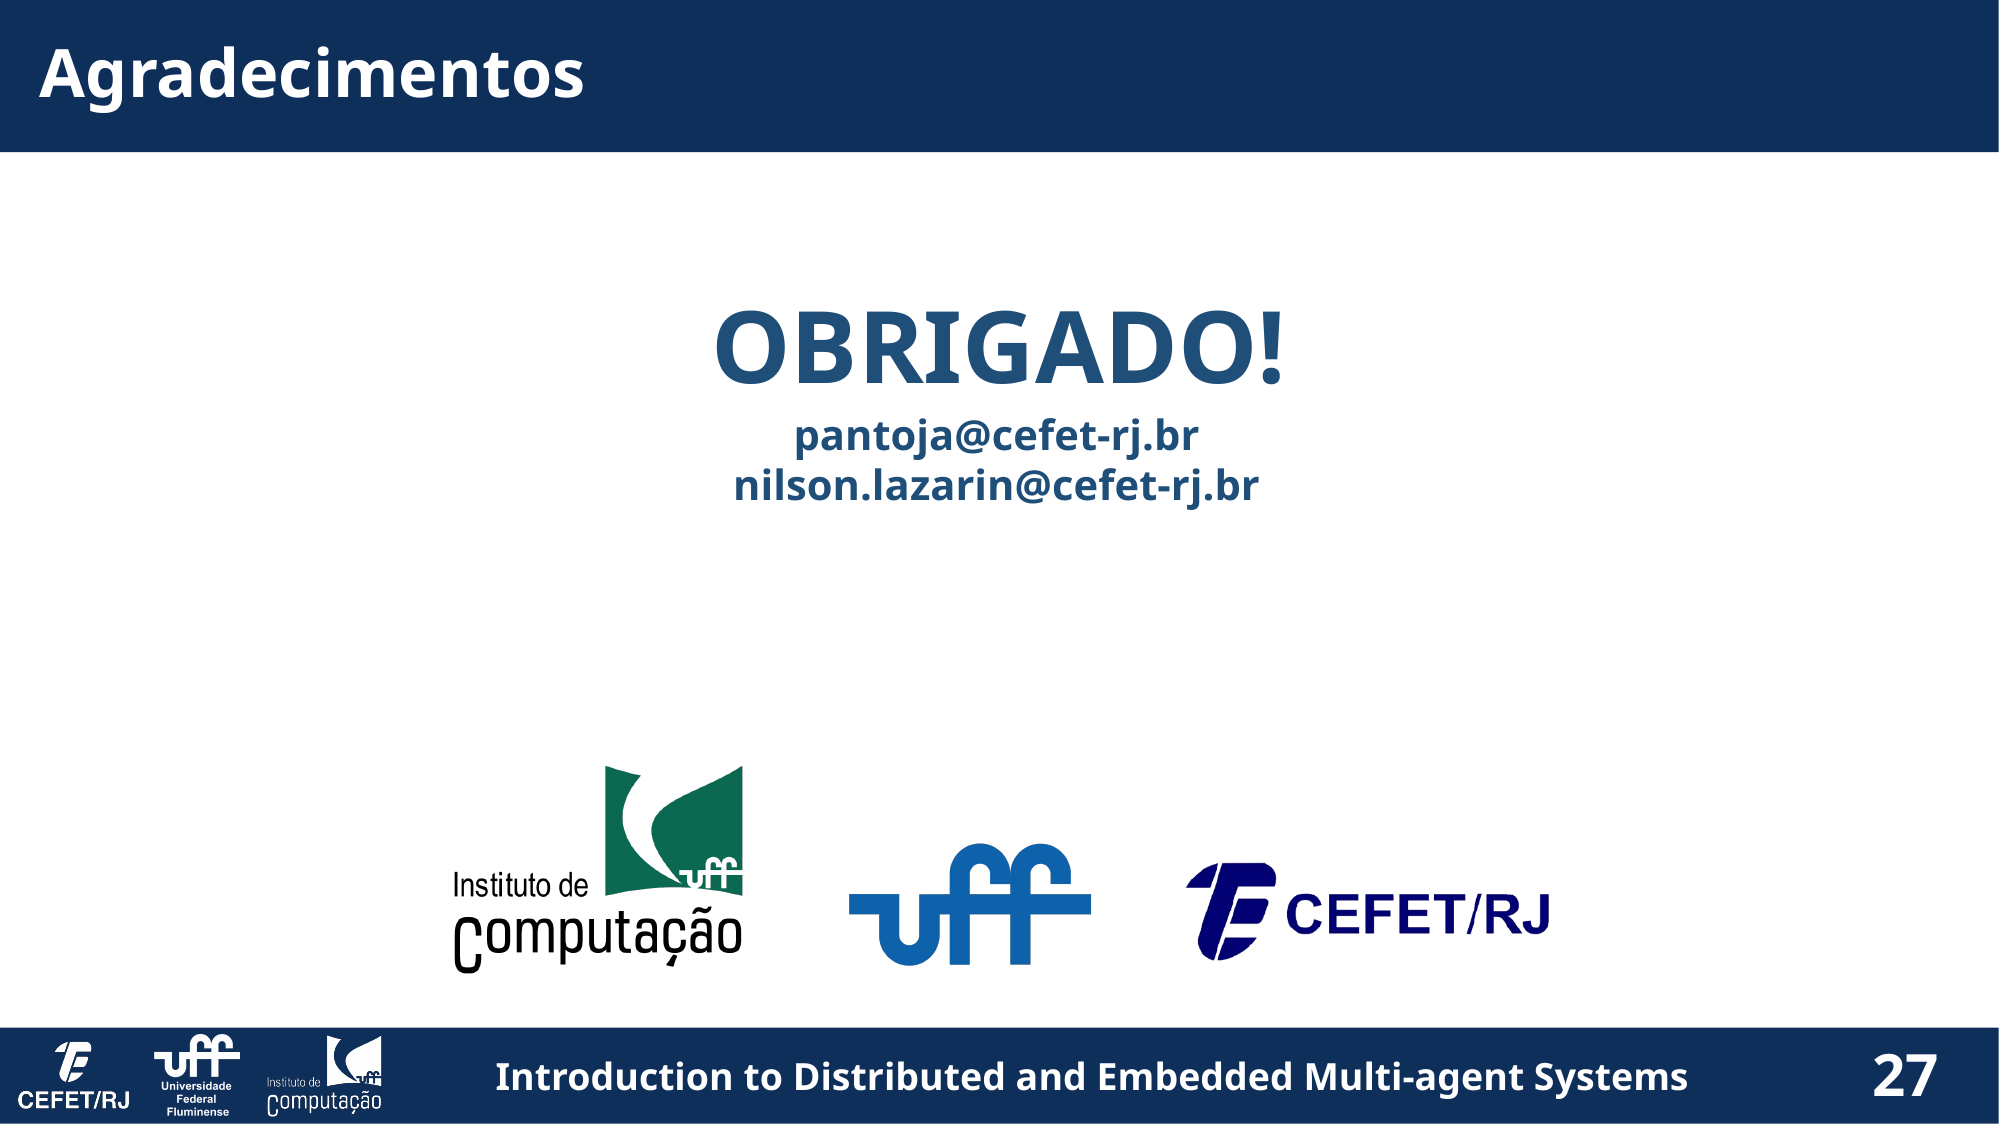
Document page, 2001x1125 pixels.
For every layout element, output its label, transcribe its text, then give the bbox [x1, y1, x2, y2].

text_box OBRIGADO! [627, 276, 1371, 412]
picture [18, 1021, 129, 1125]
text_box Agradecimentos [25, 23, 1999, 119]
picture [1185, 862, 1555, 961]
picture [451, 763, 746, 975]
picture [153, 1033, 241, 1121]
picture [846, 841, 1094, 968]
picture [265, 1033, 383, 1117]
text_box pantoja@cefet-rj.br nilson.lazarin@cefet-rj.br [718, 401, 1276, 517]
